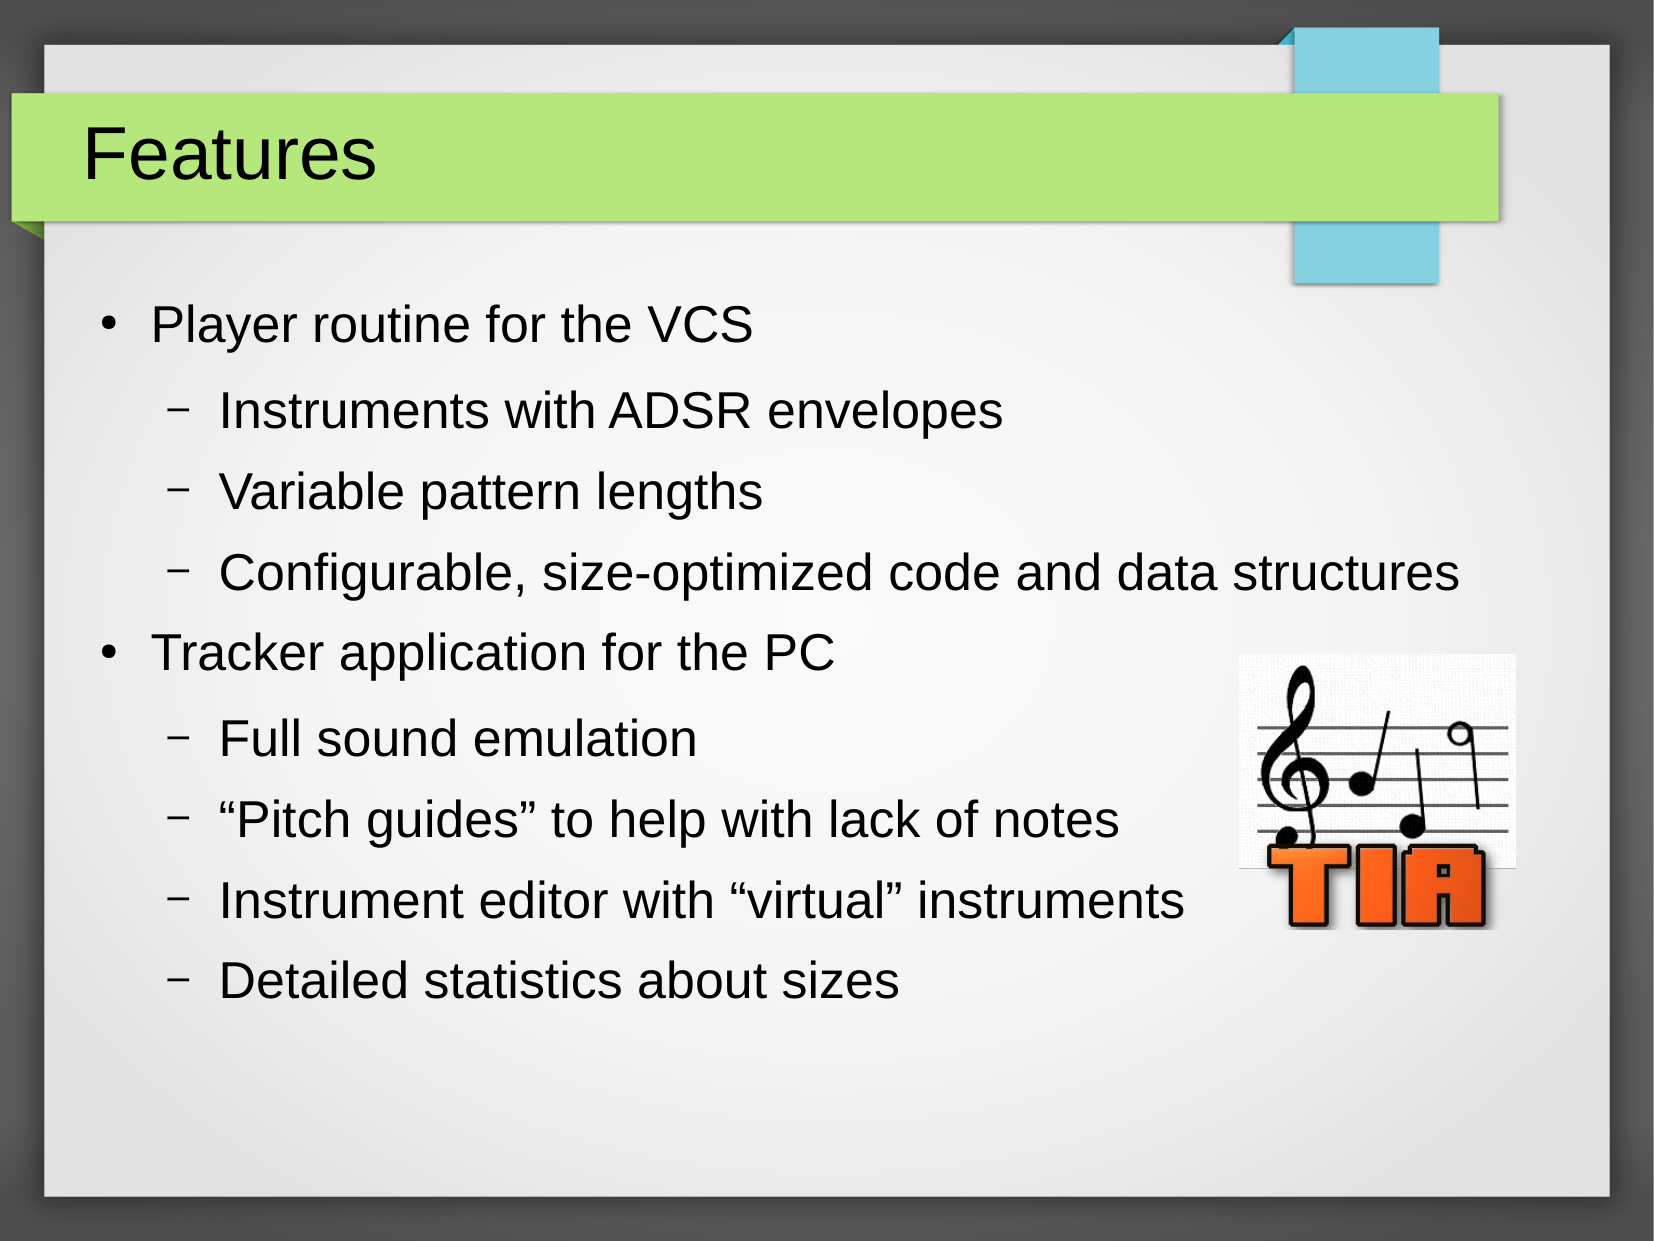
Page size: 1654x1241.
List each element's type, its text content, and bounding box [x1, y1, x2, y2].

list Player routine for the VCS Instruments with ADSR envelopes Variable pattern lengths Configurable, size-optimized code and data structures Tracker application for the PC Full sound emulation “Pitch guides” to help with lack of notes Instrument editor with “virtual” instruments Detailed statistics about sizes [82, 295, 1571, 1015]
picture [0, 0, 1654, 1241]
title Features [82, 94, 1264, 213]
